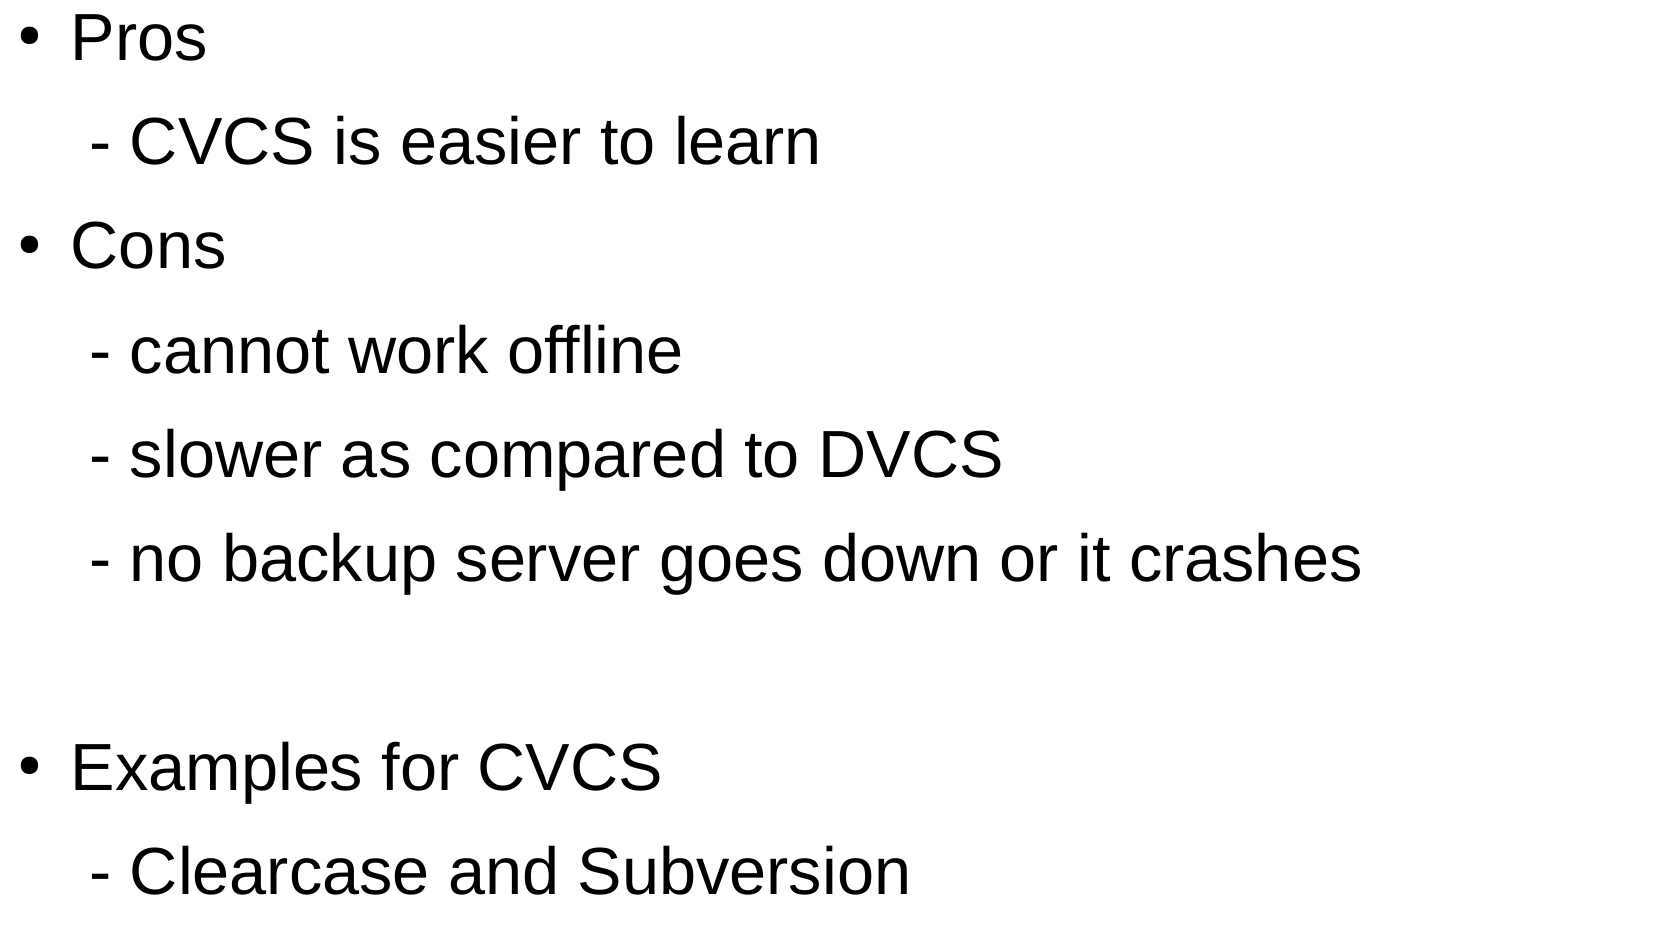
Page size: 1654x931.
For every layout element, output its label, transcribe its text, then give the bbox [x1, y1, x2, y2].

list Pros - CVCS is easier to learn Cons - cannot work offline - slower as compared to DVCS - no backup server goes down or it crashes Examples for CVCS - Clearcase and Subversion [0, 0, 1654, 931]
